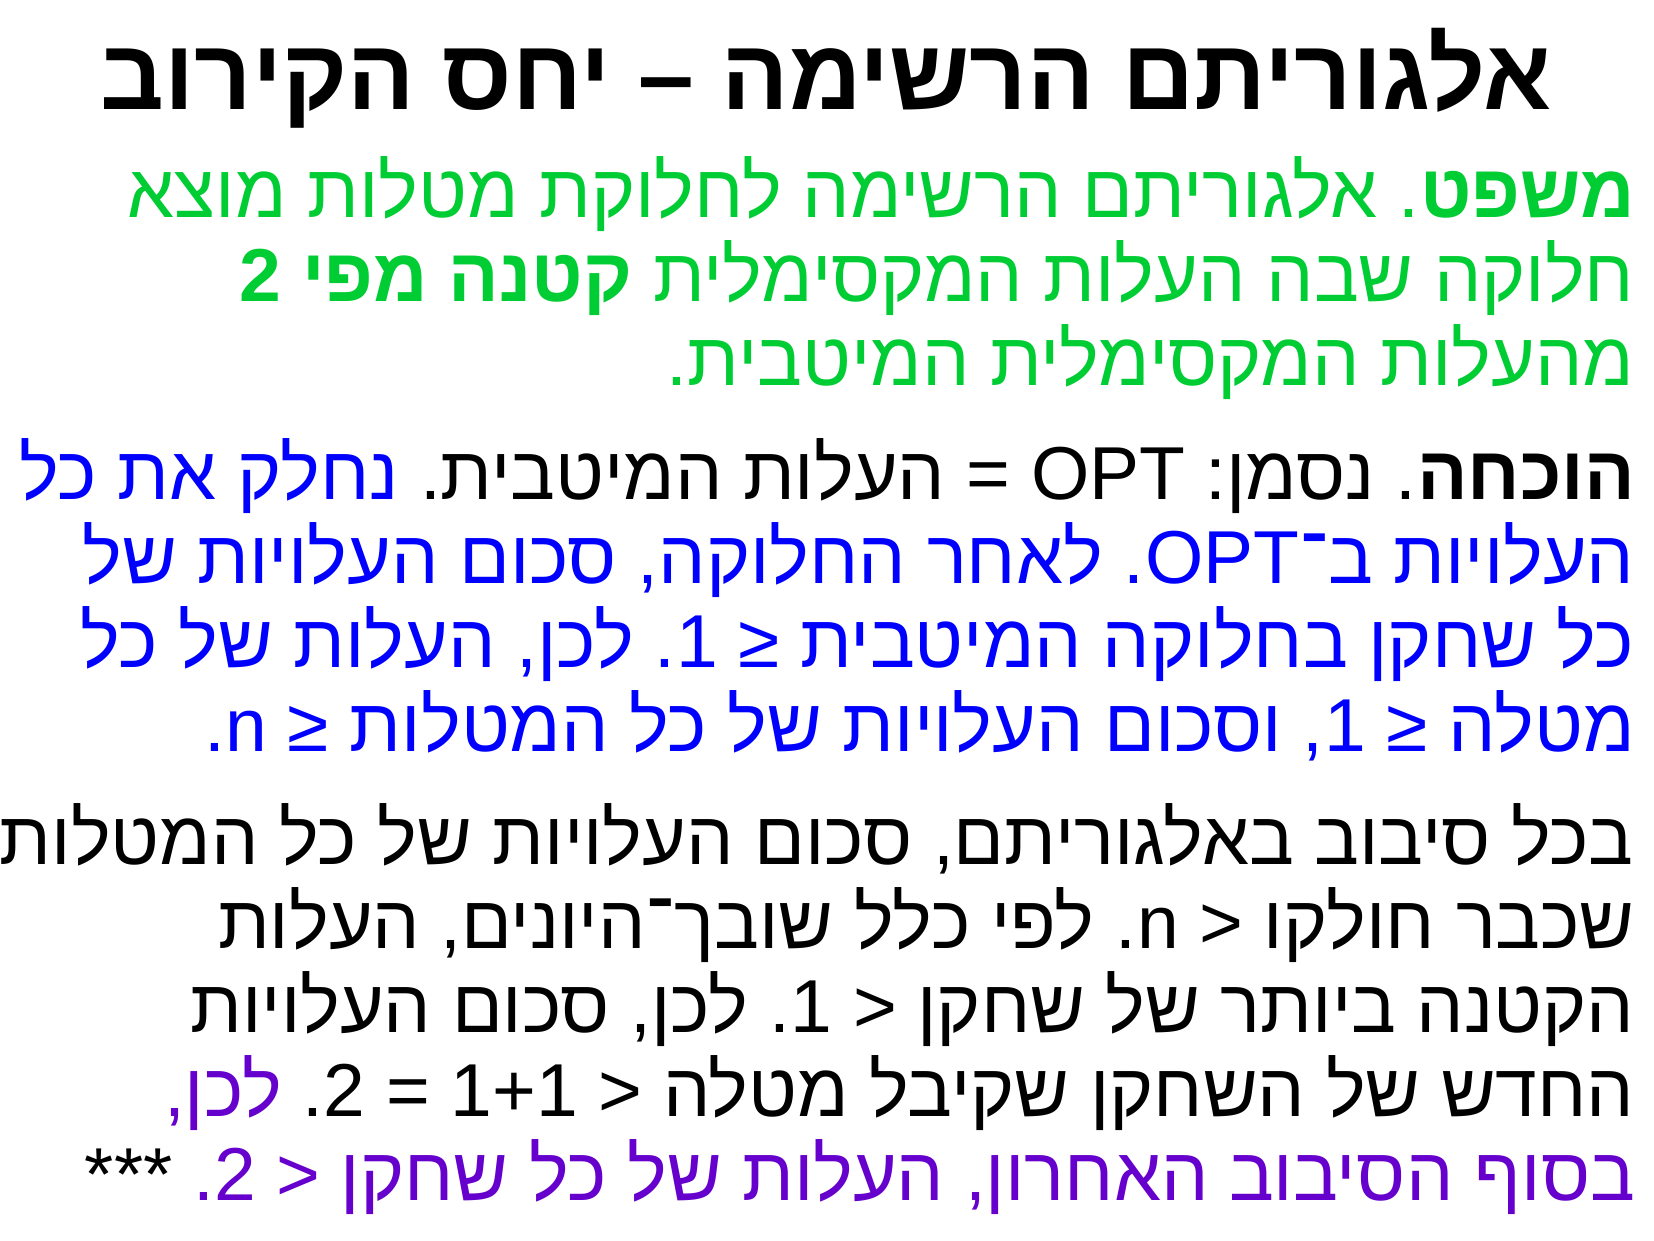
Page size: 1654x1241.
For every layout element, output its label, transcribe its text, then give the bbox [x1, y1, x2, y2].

title אלגוריתם הרשימה – יחס הקירוב [0, 0, 1654, 151]
list משפט. אלגוריתם הרשימה לחלוקת מטלות מוצא חלוקה שבה העלות המקסימלית קטנה מפי 2 מהעלות המקסימלית המיטבית. הוכחה. נסמן: OPT = העלות המיטבית. נחלק את כל העלויות ב־OPT. לאחר החלוקה, סכום העלויות של כל שחקן בחלוקה המיטבית ≤ 1. לכן, העלות של כל מטלה ≤ 1, וסכום העלויות של כל המטלות ≤ n. בכל סיבוב באלגוריתם, סכום העלויות של כל המטלות שכבר חולקו < n. לפי כלל שובך־היונים, העלות הקטנה ביותר של שחקן < 1. לכן, סכום העלויות החדש של השחקן שקיבל מטלה < 1+1 = 2. לכן, בסוף הסיבוב האחרון, העלות של כל שחקן < 2. *** [0, 150, 1636, 1241]
